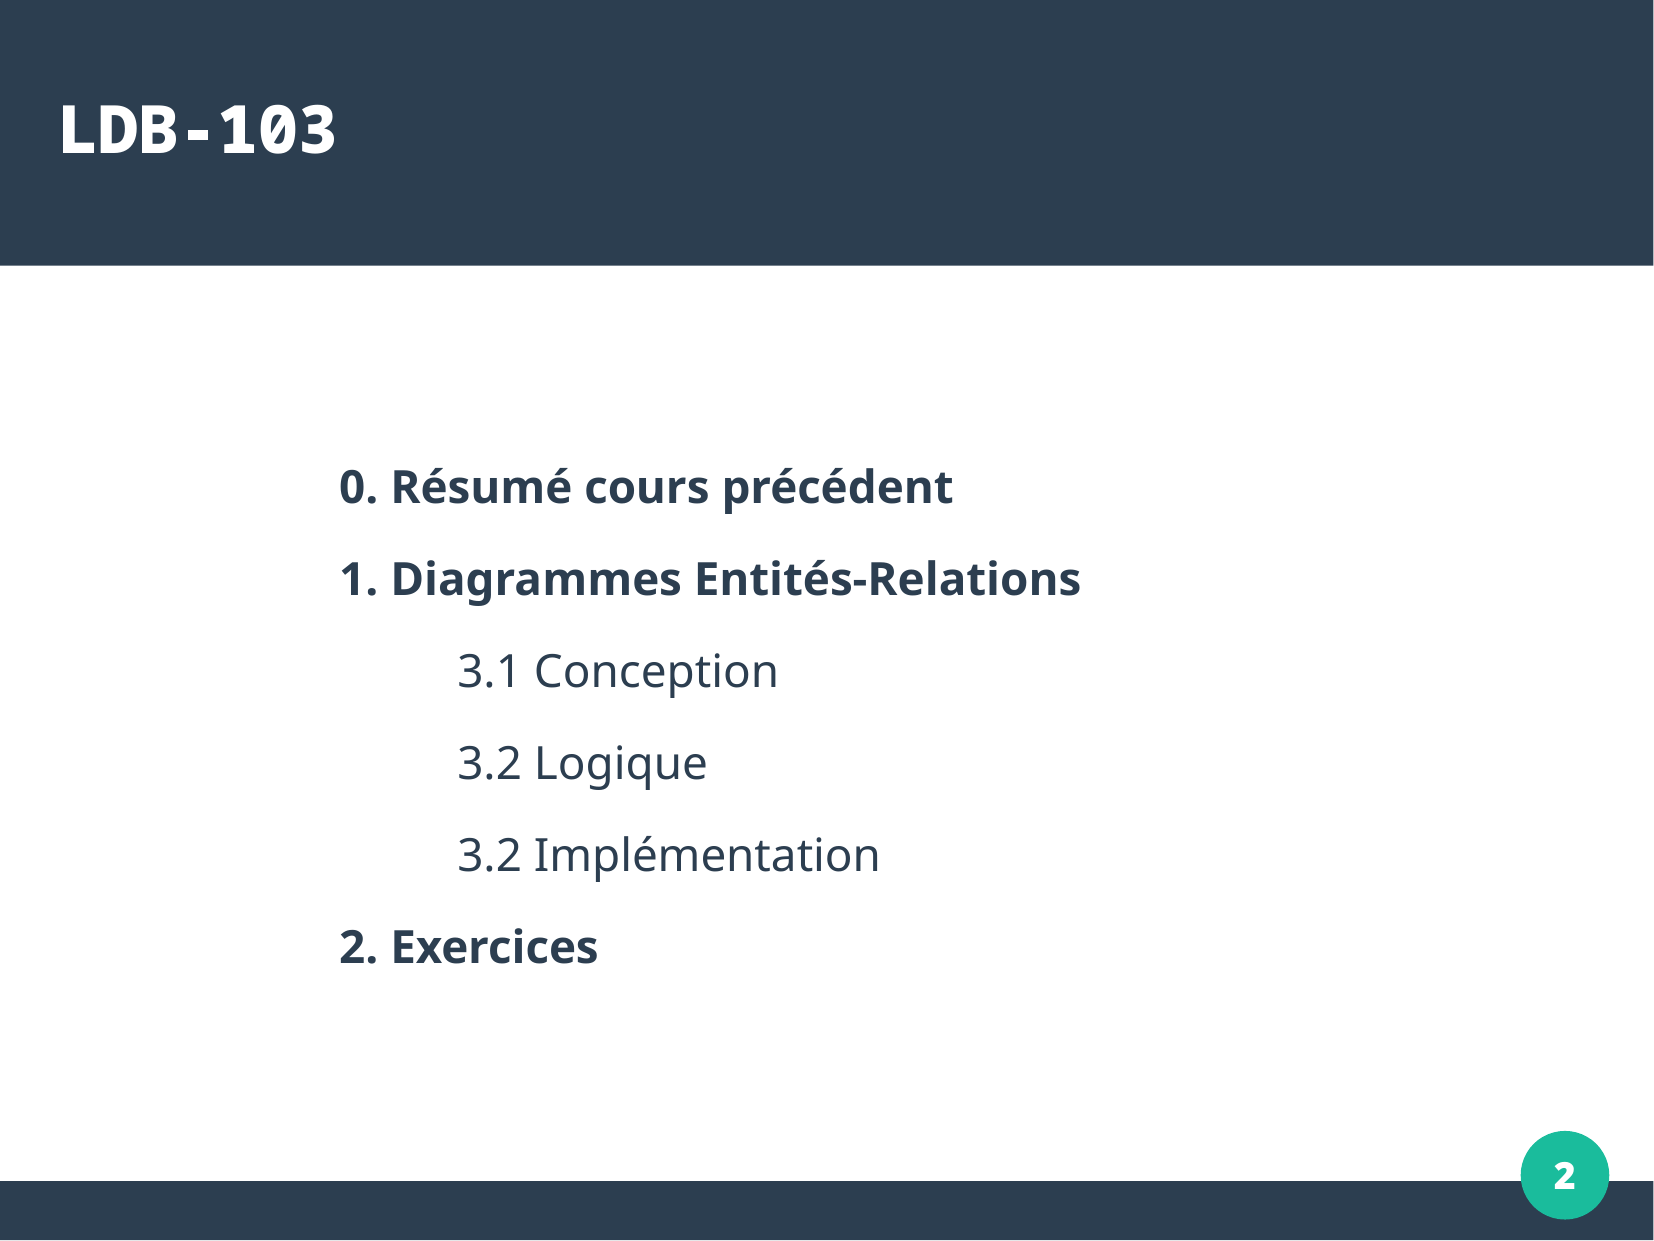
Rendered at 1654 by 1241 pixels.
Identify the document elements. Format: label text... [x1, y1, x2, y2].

title LDB-103 [59, 49, 1595, 207]
list 0. Résumé cours précédent 1. Diagrammes Entités-Relations 3.1 Conception 3.2 Logique 3.2 Implémentation 2. Exercices [339, 275, 1648, 1156]
